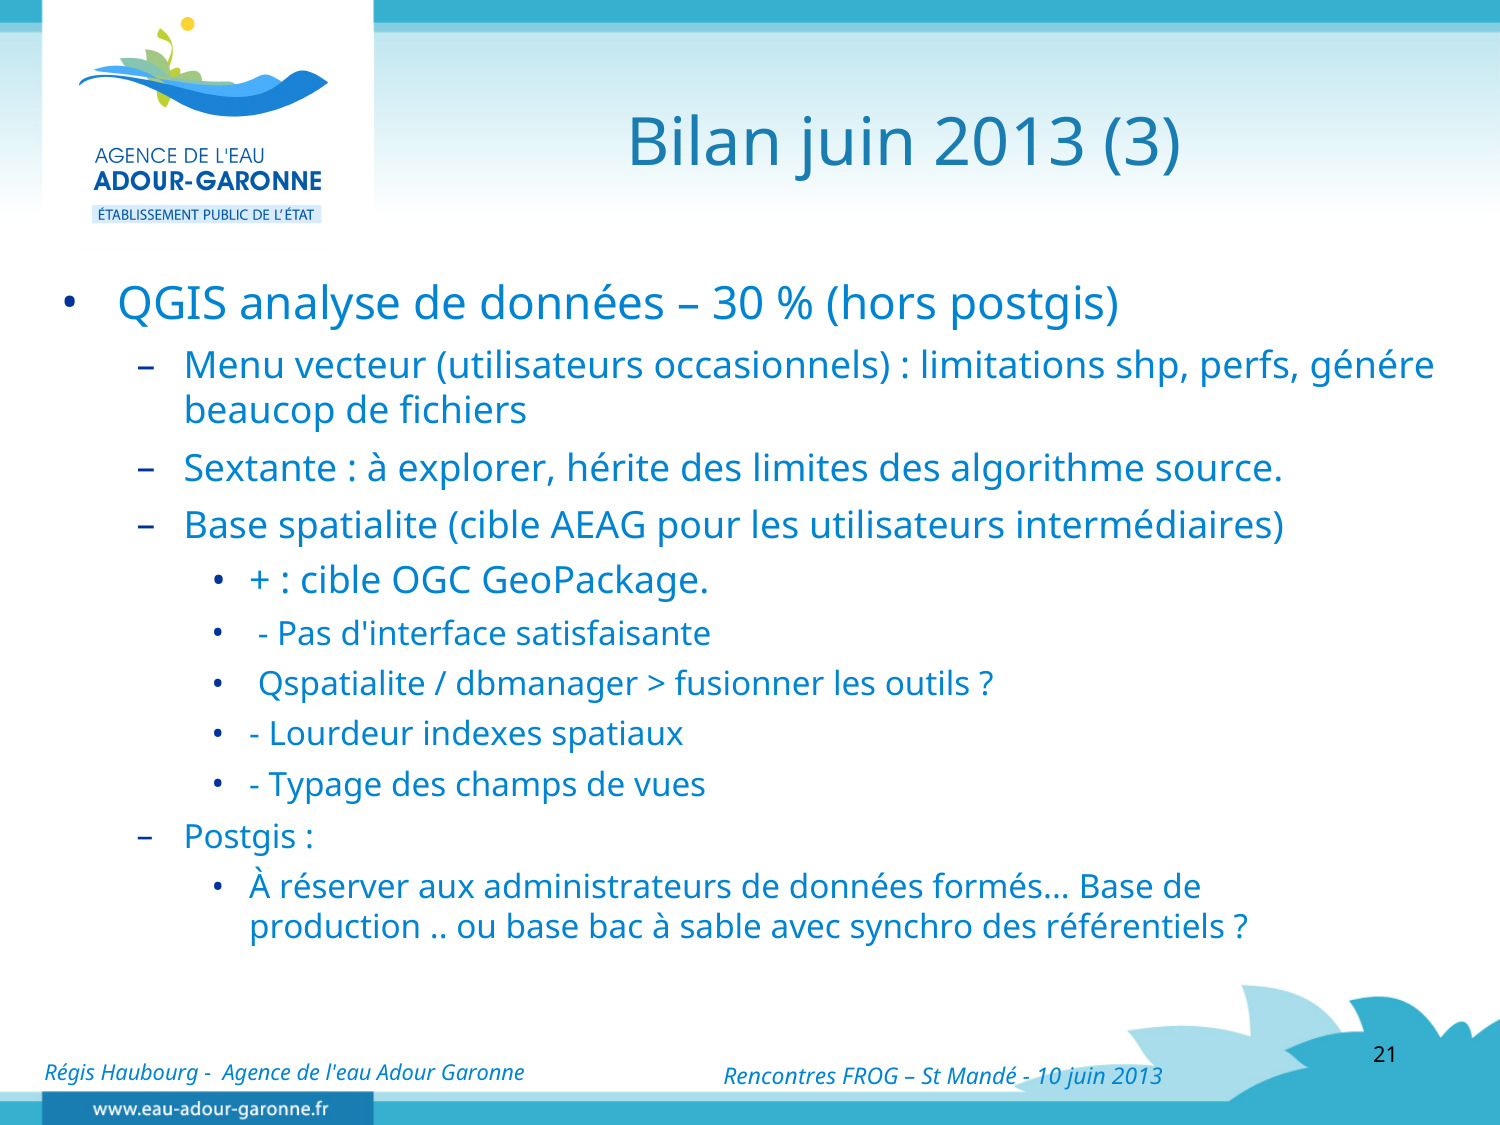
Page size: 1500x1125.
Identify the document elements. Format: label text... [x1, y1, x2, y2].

list QGIS analyse de données – 30 % (hors postgis) Menu vecteur (utilisateurs occasionnels) : limitations shp, perfs, génére beaucop de fichiers Sextante : à explorer, hérite des limites des algorithme source. Base spatialite (cible AEAG pour les utilisateurs intermédiaires) + : cible OGC GeoPackage. - Pas d'interface satisfaisante Qspatialite / dbmanager > fusionner les outils ? - Lourdeur indexes spatiaux - Typage des champs de vues Postgis : À réserver aux administrateurs de données formés... Base de production .. ou base bac à sable avec synchro des référentiels ? [46, 265, 1465, 1075]
title Bilan juin 2013 (3) [383, 45, 1426, 233]
picture [0, 0, 1500, 1125]
